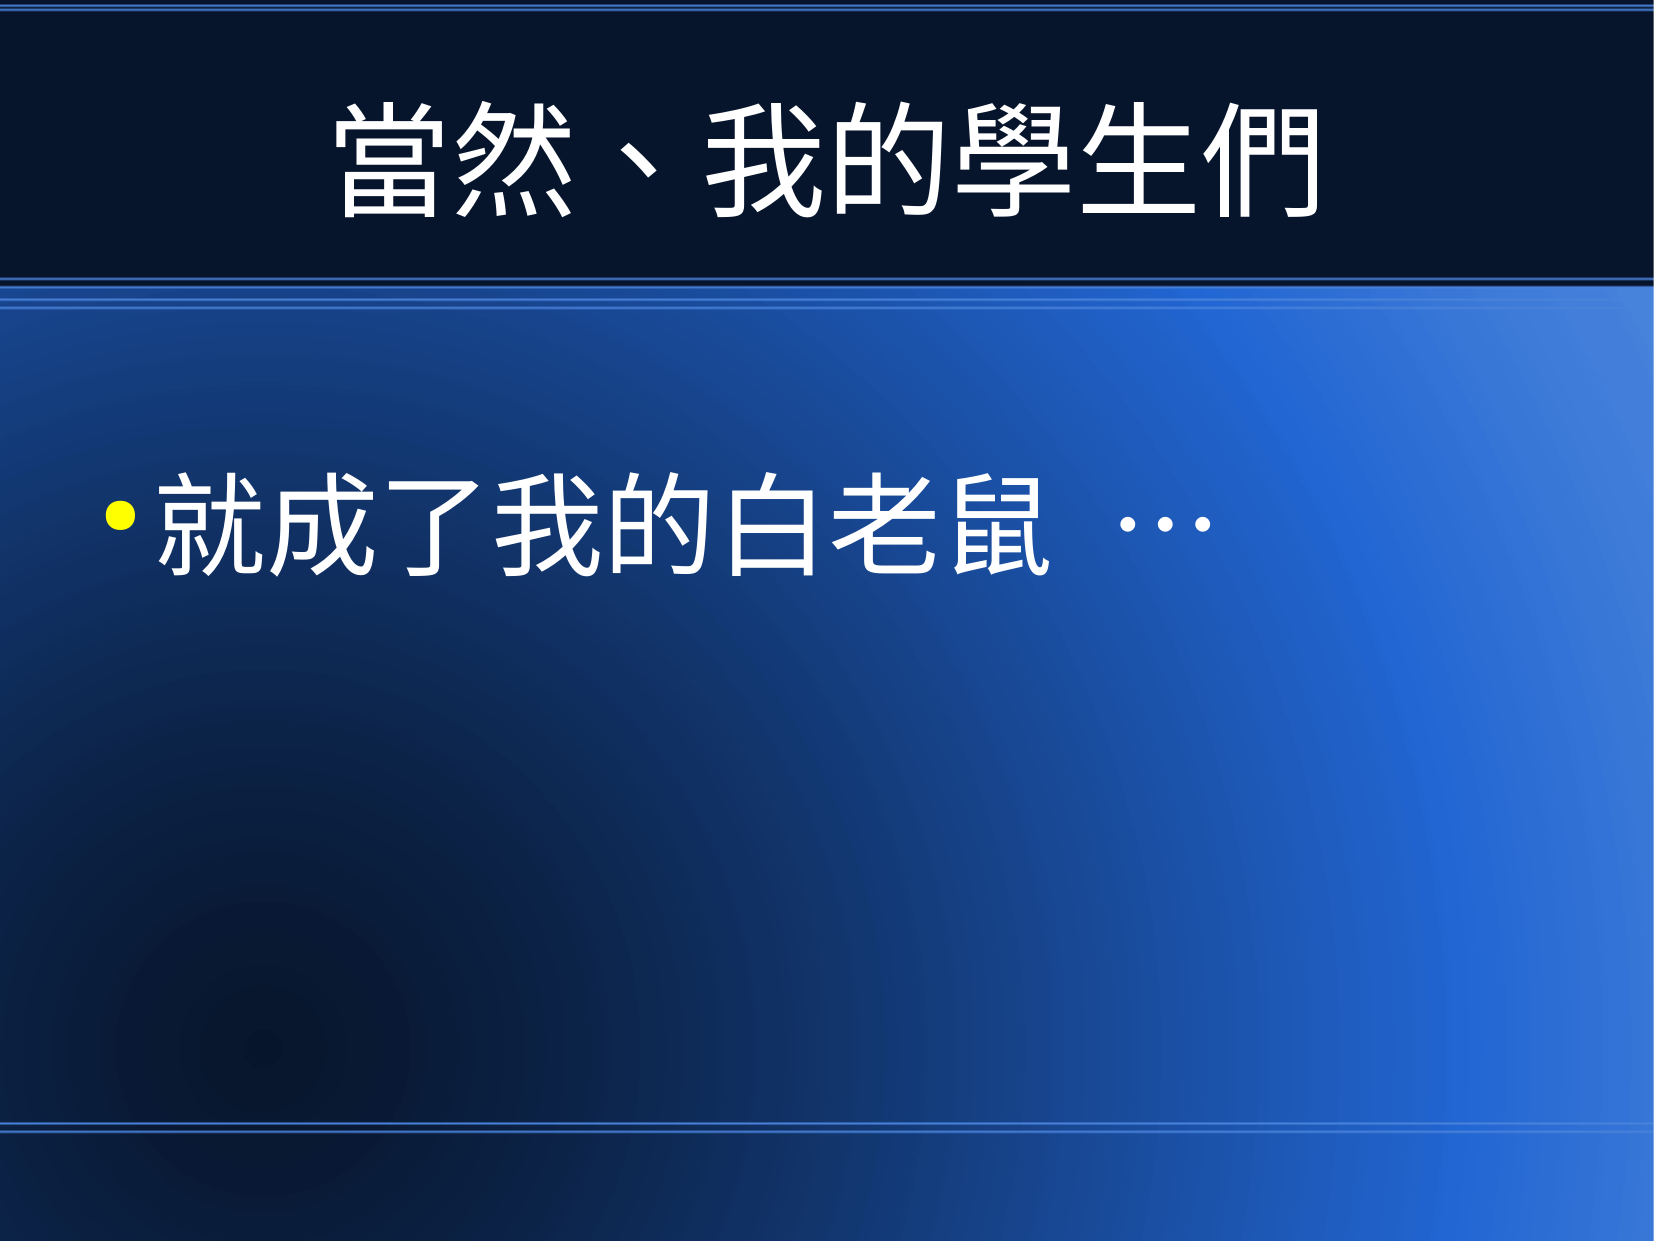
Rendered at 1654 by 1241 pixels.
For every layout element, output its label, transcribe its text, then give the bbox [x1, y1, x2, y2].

list 就成了我的白老鼠 … [82, 355, 1571, 1241]
title 當然、我的學生們 [82, 49, 1571, 257]
picture [0, 0, 1654, 1241]
